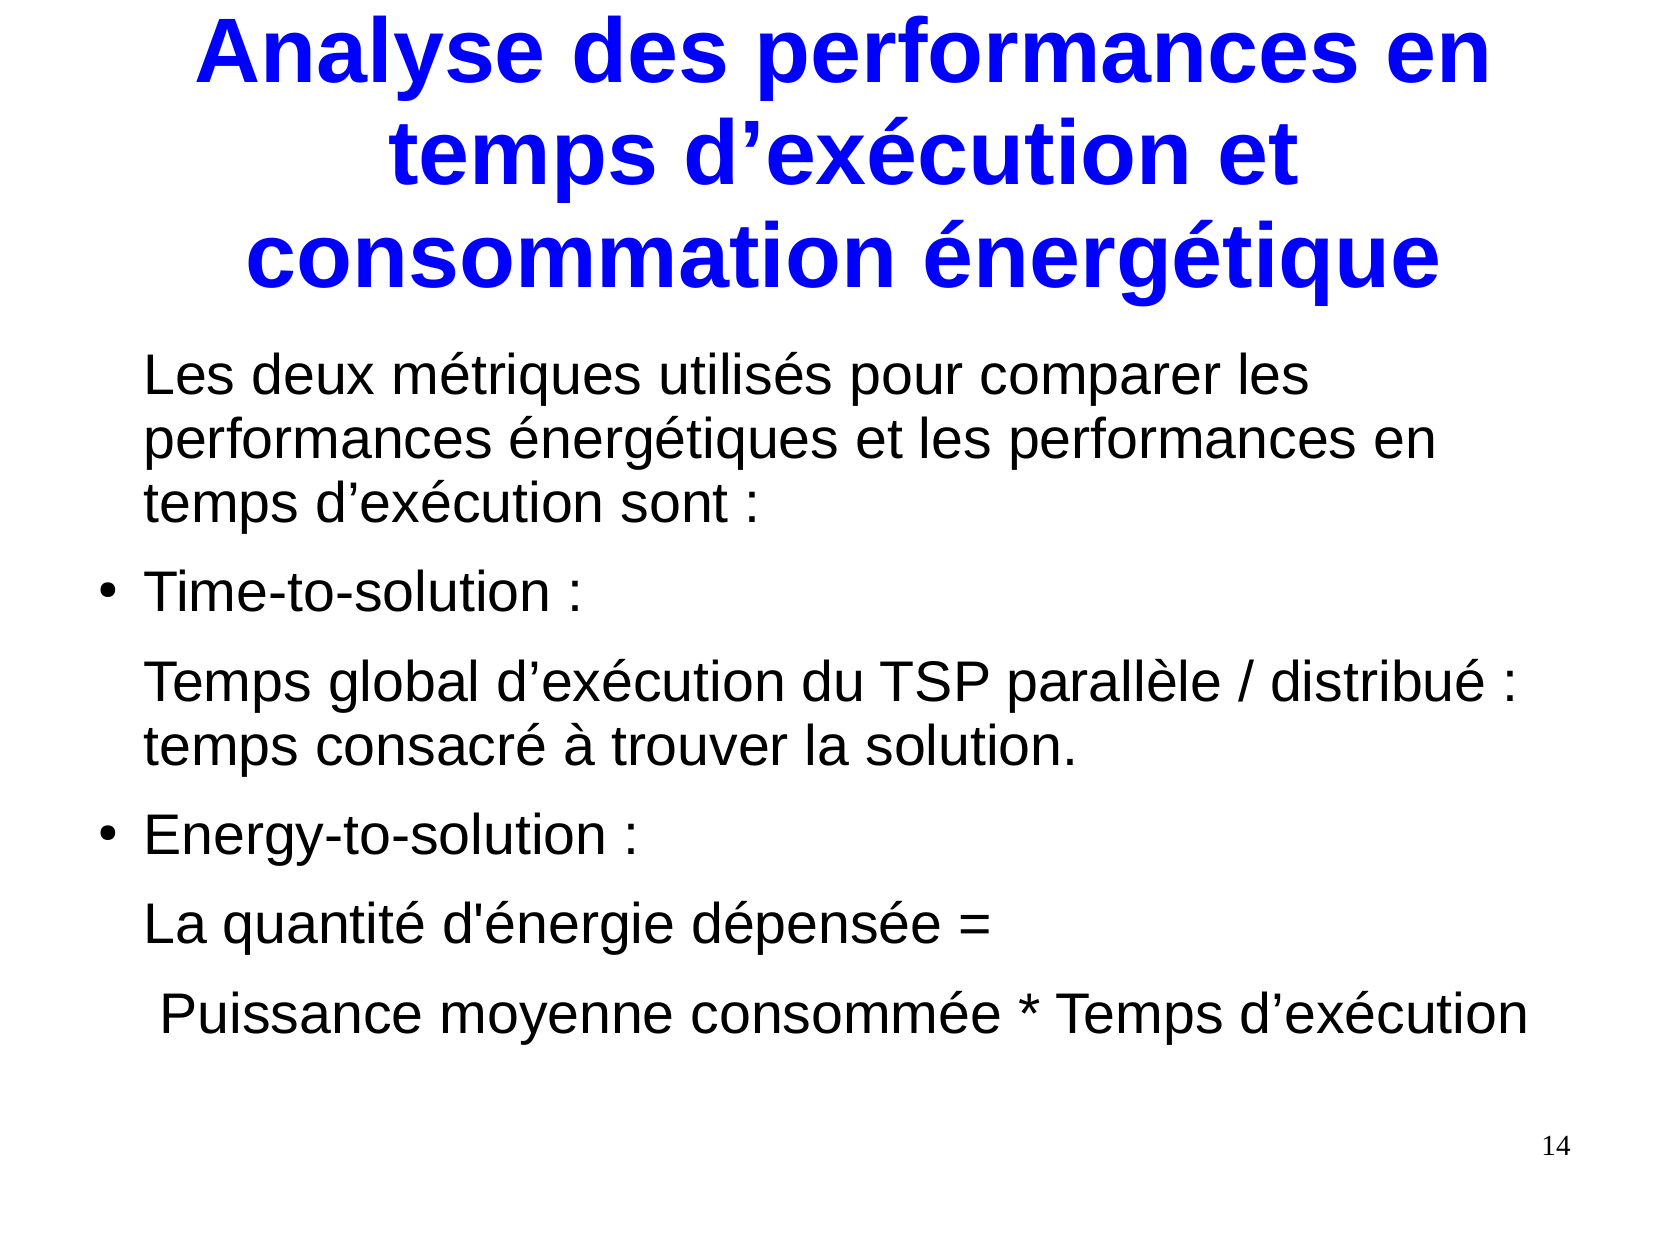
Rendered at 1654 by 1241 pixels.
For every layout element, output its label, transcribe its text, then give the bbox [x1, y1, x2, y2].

list Les deux métriques utilisés pour comparer les performances énergétiques et les performances en temps d’exécution sont : Time-to-solution : Temps global d’exécution du TSP parallèle / distribué : temps consacré à trouver la solution. Energy-to-solution : La quantité d'énergie dépensée = Puissance moyenne consommée * Temps d’exécution [82, 342, 1571, 1062]
title Analyse des performances en temps d’exécution et consommation énergétique [82, 0, 1571, 308]
